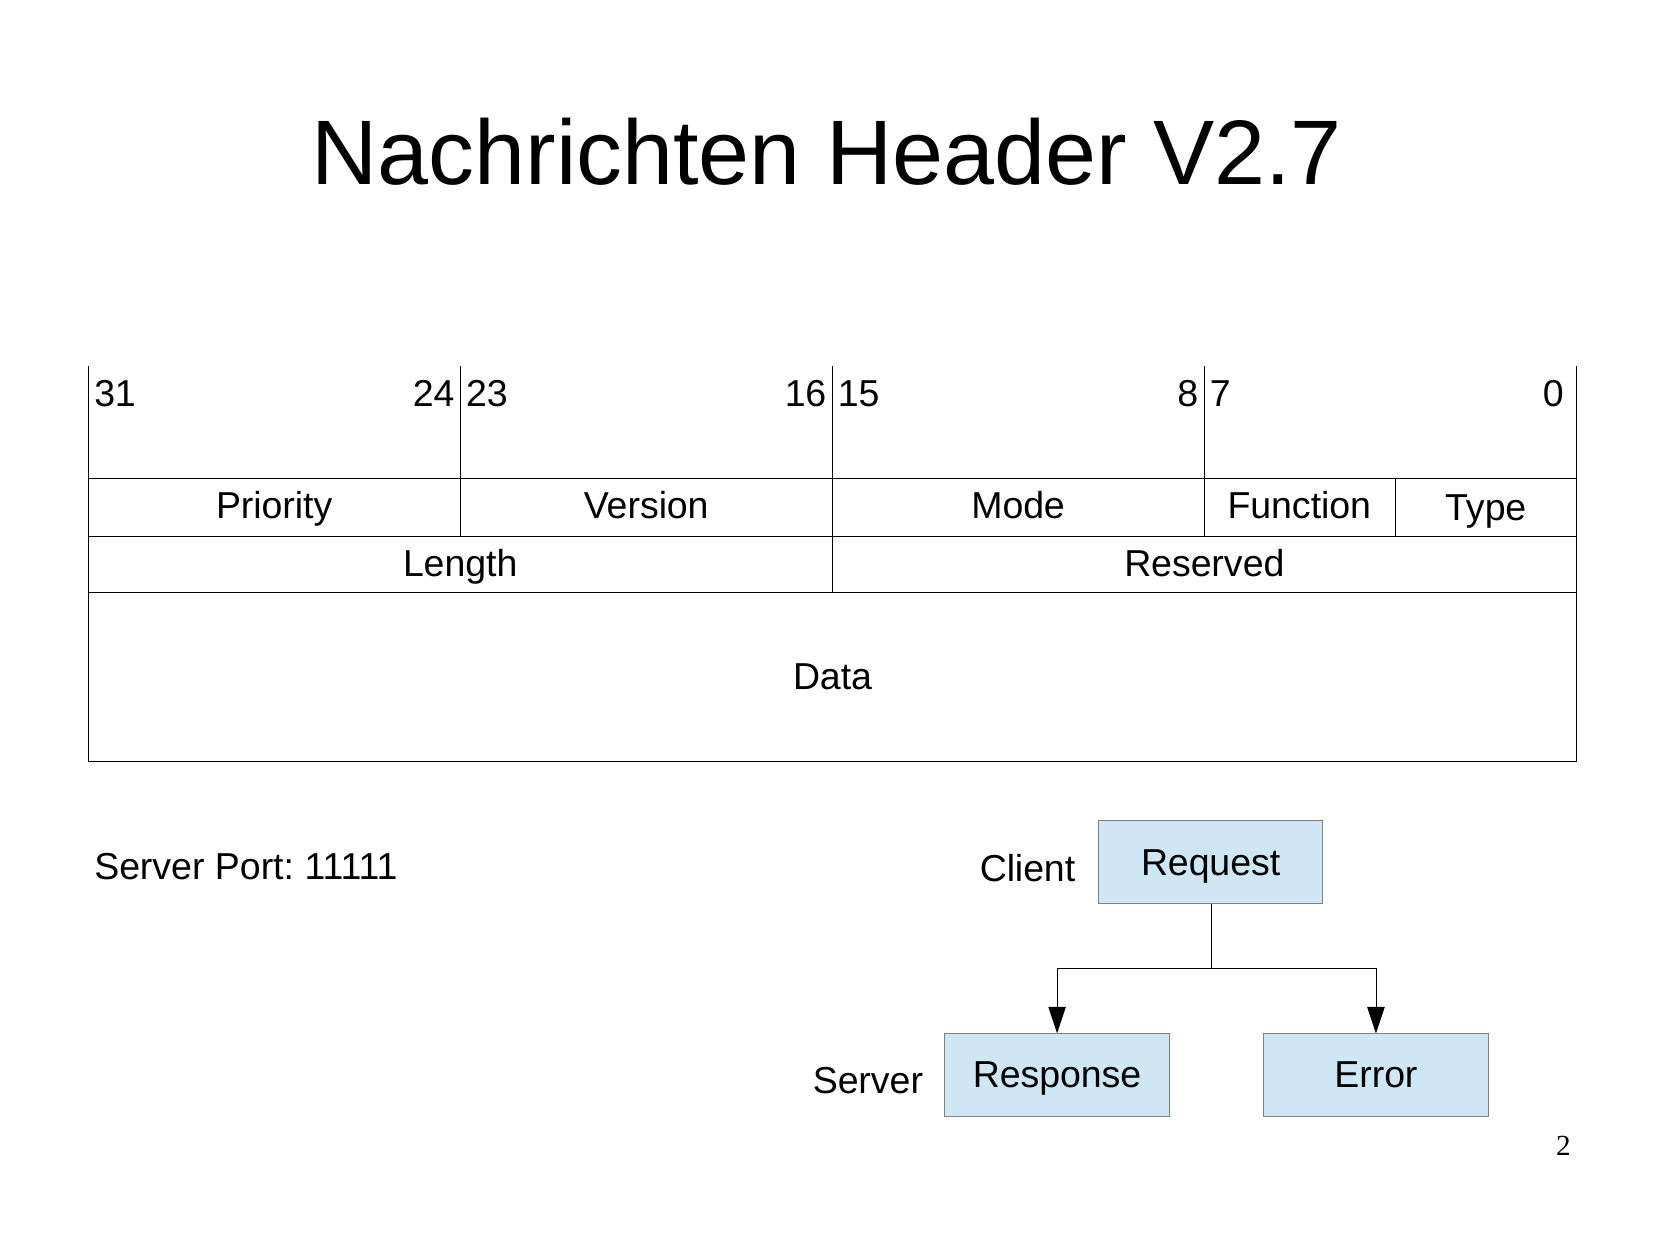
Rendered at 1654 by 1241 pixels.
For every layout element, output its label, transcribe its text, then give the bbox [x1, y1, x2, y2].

table_header 8 [1018, 366, 1204, 422]
text_box Error [1263, 1033, 1489, 1117]
table_cell Type [1396, 479, 1576, 536]
table_cell Server Port: 11111 [88, 762, 1577, 929]
table_cell Version [461, 479, 832, 536]
title Nachrichten Header V2.7 [82, 49, 1571, 257]
text_box Client [950, 814, 1105, 922]
table_header 31 [89, 366, 274, 422]
table_cell Priority [89, 479, 460, 536]
table_cell [1205, 422, 1576, 478]
table_cell Length [89, 537, 832, 592]
text_box Request [1098, 820, 1323, 904]
table_cell [89, 422, 460, 478]
table_header 0 [1531, 366, 1576, 422]
table_cell Reserved [833, 537, 1576, 592]
table_header 16 [646, 366, 832, 422]
table_header 24 [274, 366, 460, 422]
table_cell Data [89, 593, 1576, 761]
table_cell Function [1205, 479, 1395, 536]
table_header 15 [833, 366, 1018, 422]
table_cell Mode [833, 479, 1204, 536]
text_box Response [944, 1033, 1170, 1117]
table_cell [833, 422, 1204, 478]
text_box Server [791, 1027, 945, 1134]
table_header 23 [461, 366, 646, 422]
table_cell [461, 422, 832, 478]
table_header 7 [1205, 366, 1530, 422]
